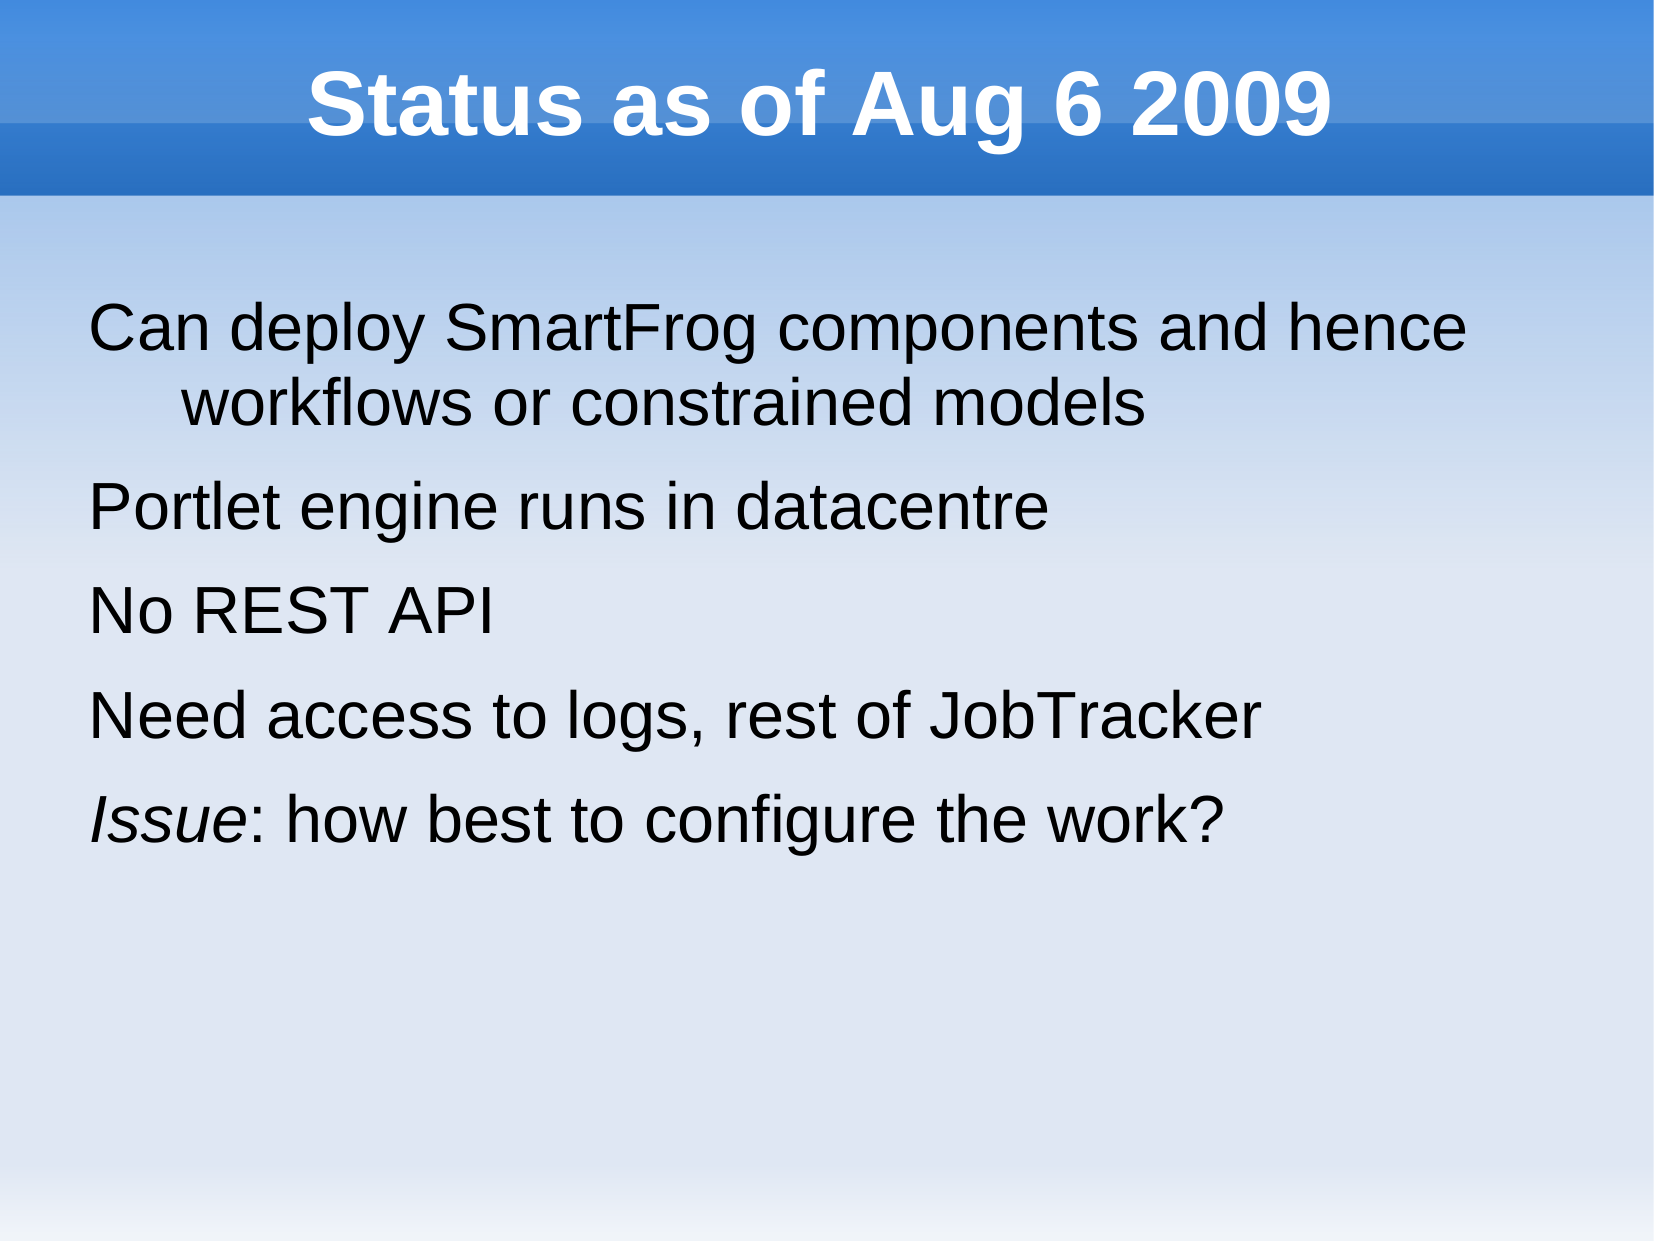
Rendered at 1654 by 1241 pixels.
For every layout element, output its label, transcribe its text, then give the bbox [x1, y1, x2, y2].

picture [0, 0, 1654, 1241]
list Can deploy SmartFrog components and hence workflows or constrained models Portlet engine runs in datacentre No REST API Need access to logs, rest of JobTracker Issue: how best to configure the work? [82, 290, 1571, 1094]
title Status as of Aug 6 2009 [76, 7, 1565, 200]
